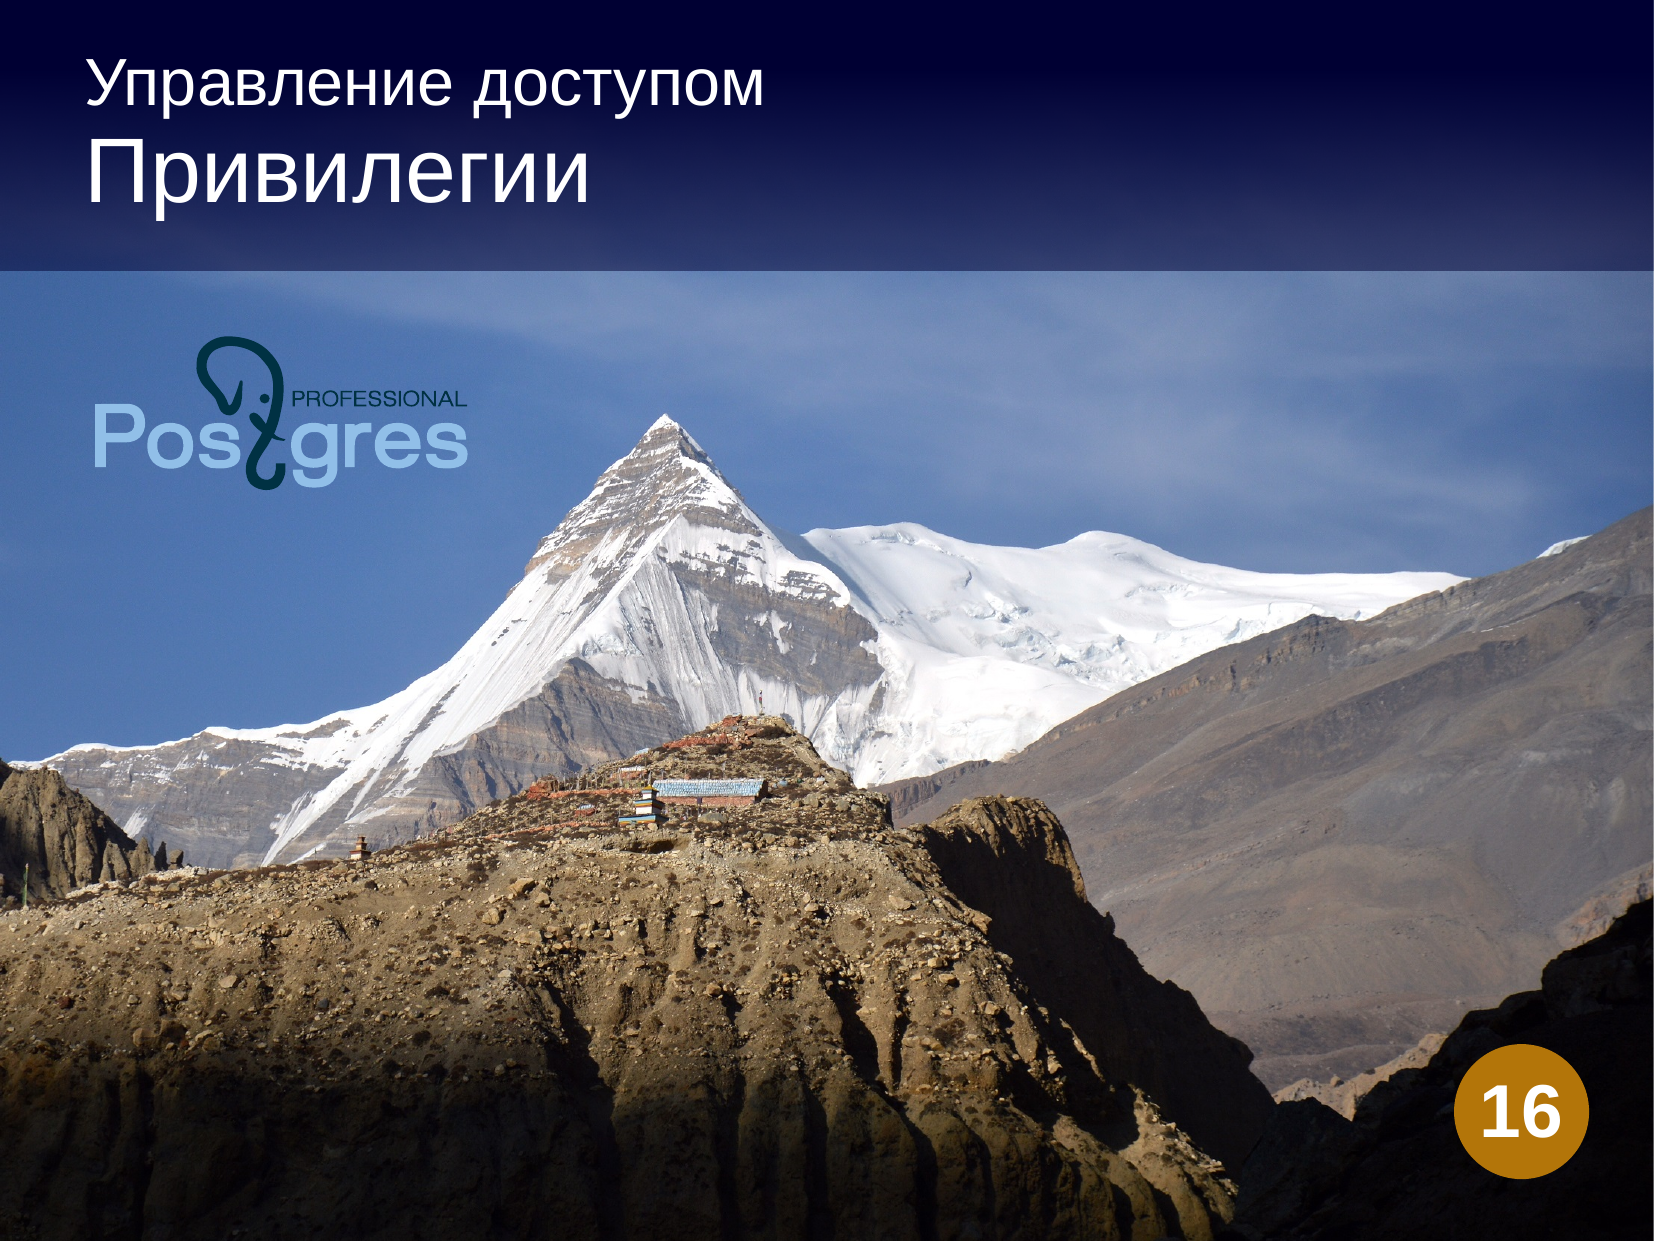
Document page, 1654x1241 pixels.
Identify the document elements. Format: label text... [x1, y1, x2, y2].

picture [0, 271, 1654, 1241]
title Управление доступом Привилегии [84, 44, 1636, 251]
text_box 16 [1454, 1044, 1590, 1180]
